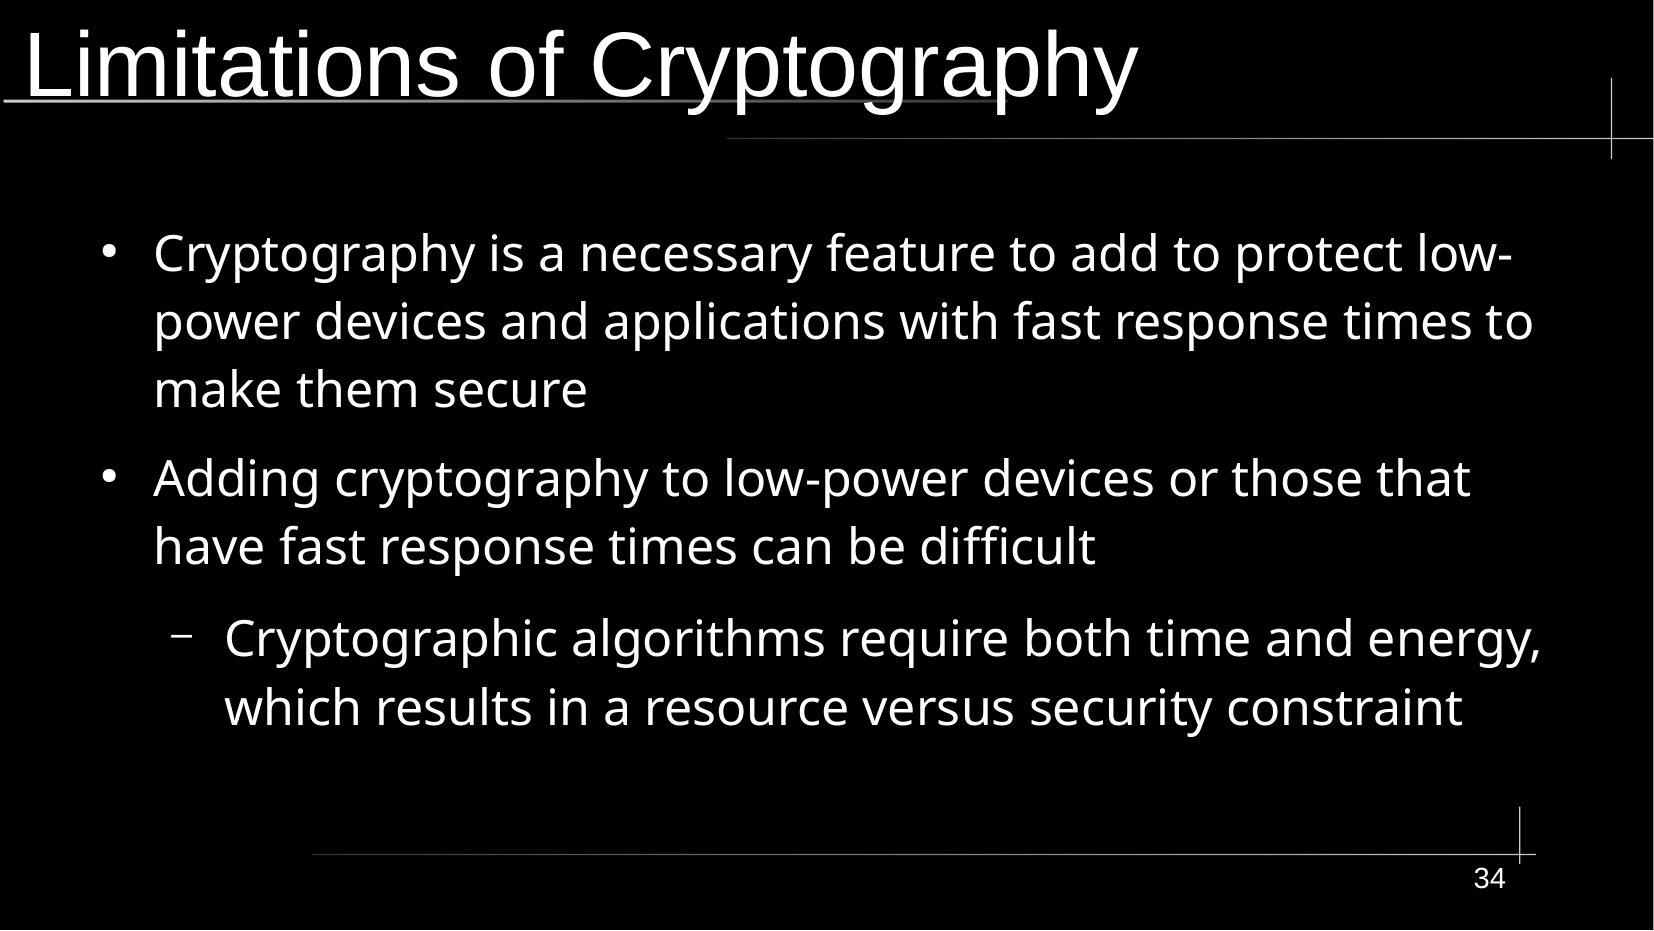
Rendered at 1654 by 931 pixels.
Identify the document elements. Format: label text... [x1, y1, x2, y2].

title Limitations of Cryptography [23, 11, 1589, 119]
list Cryptography is a necessary feature to add to protect low-power devices and applications with fast response times to make them secure Adding cryptography to low-power devices or those that have fast response times can be difficult Cryptographic algorithms require both time and energy, which results in a resource versus security constraint [82, 217, 1592, 811]
